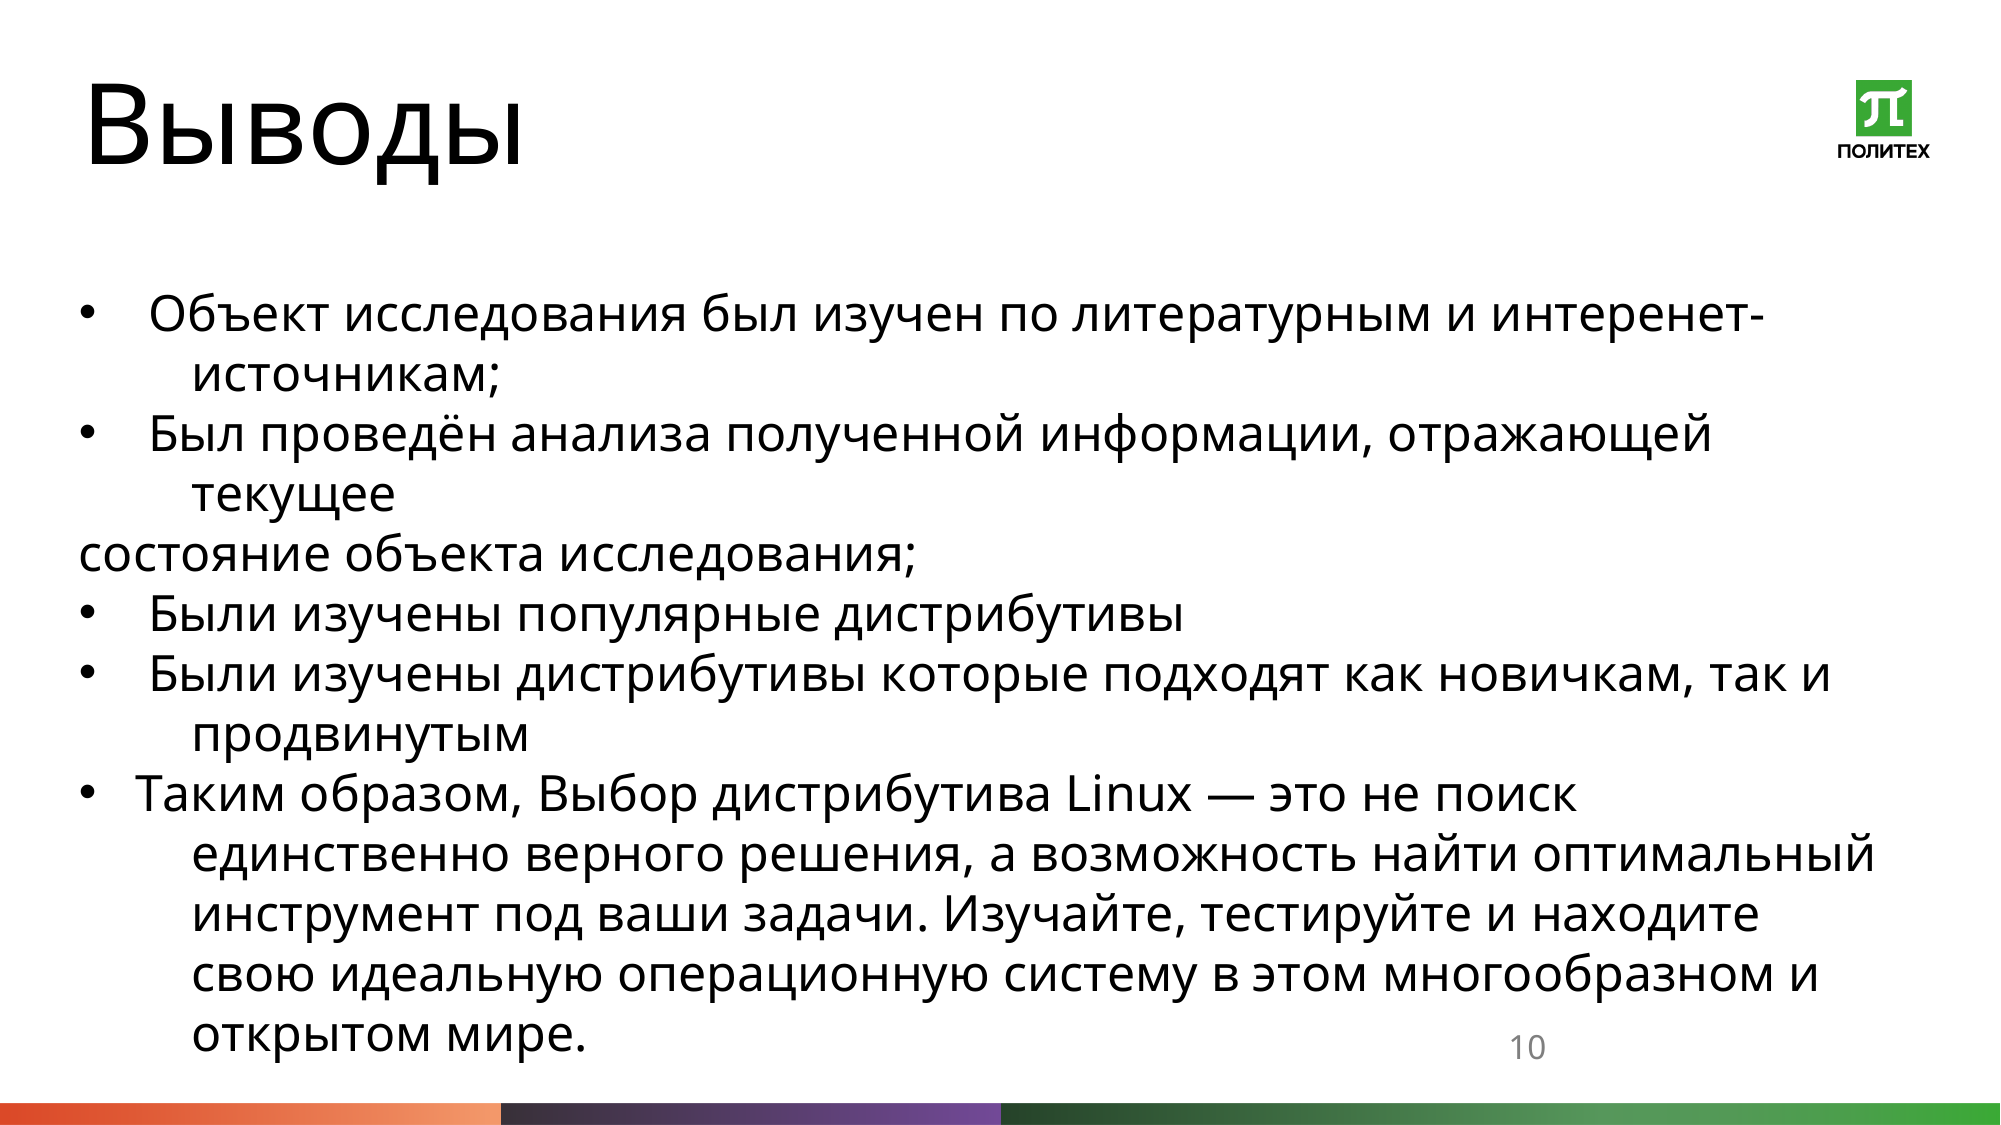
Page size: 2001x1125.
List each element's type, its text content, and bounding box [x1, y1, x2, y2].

text_box 10 [1493, 1018, 1944, 1079]
text_box Объект исследования был изучен по литературным и интеренет-источникам; Был проведён анализа полученной информации, отражающей текущее состояние объекта исследования; Были изучены популярные дистрибутивы Были изучены дистрибутивы которые подходят как новичкам, так и продвинутым Таким образом, Выбор дистрибутива Linux — это не поиск единственно верного решения, а возможность найти оптимальный инструмент под ваши задачи. Изучайте, тестируйте и находите свою идеальную операционную систему в этом многообразном и открытом мире. [63, 228, 1907, 956]
text_box [66, 1018, 986, 1079]
title Выводы [66, 60, 1612, 228]
